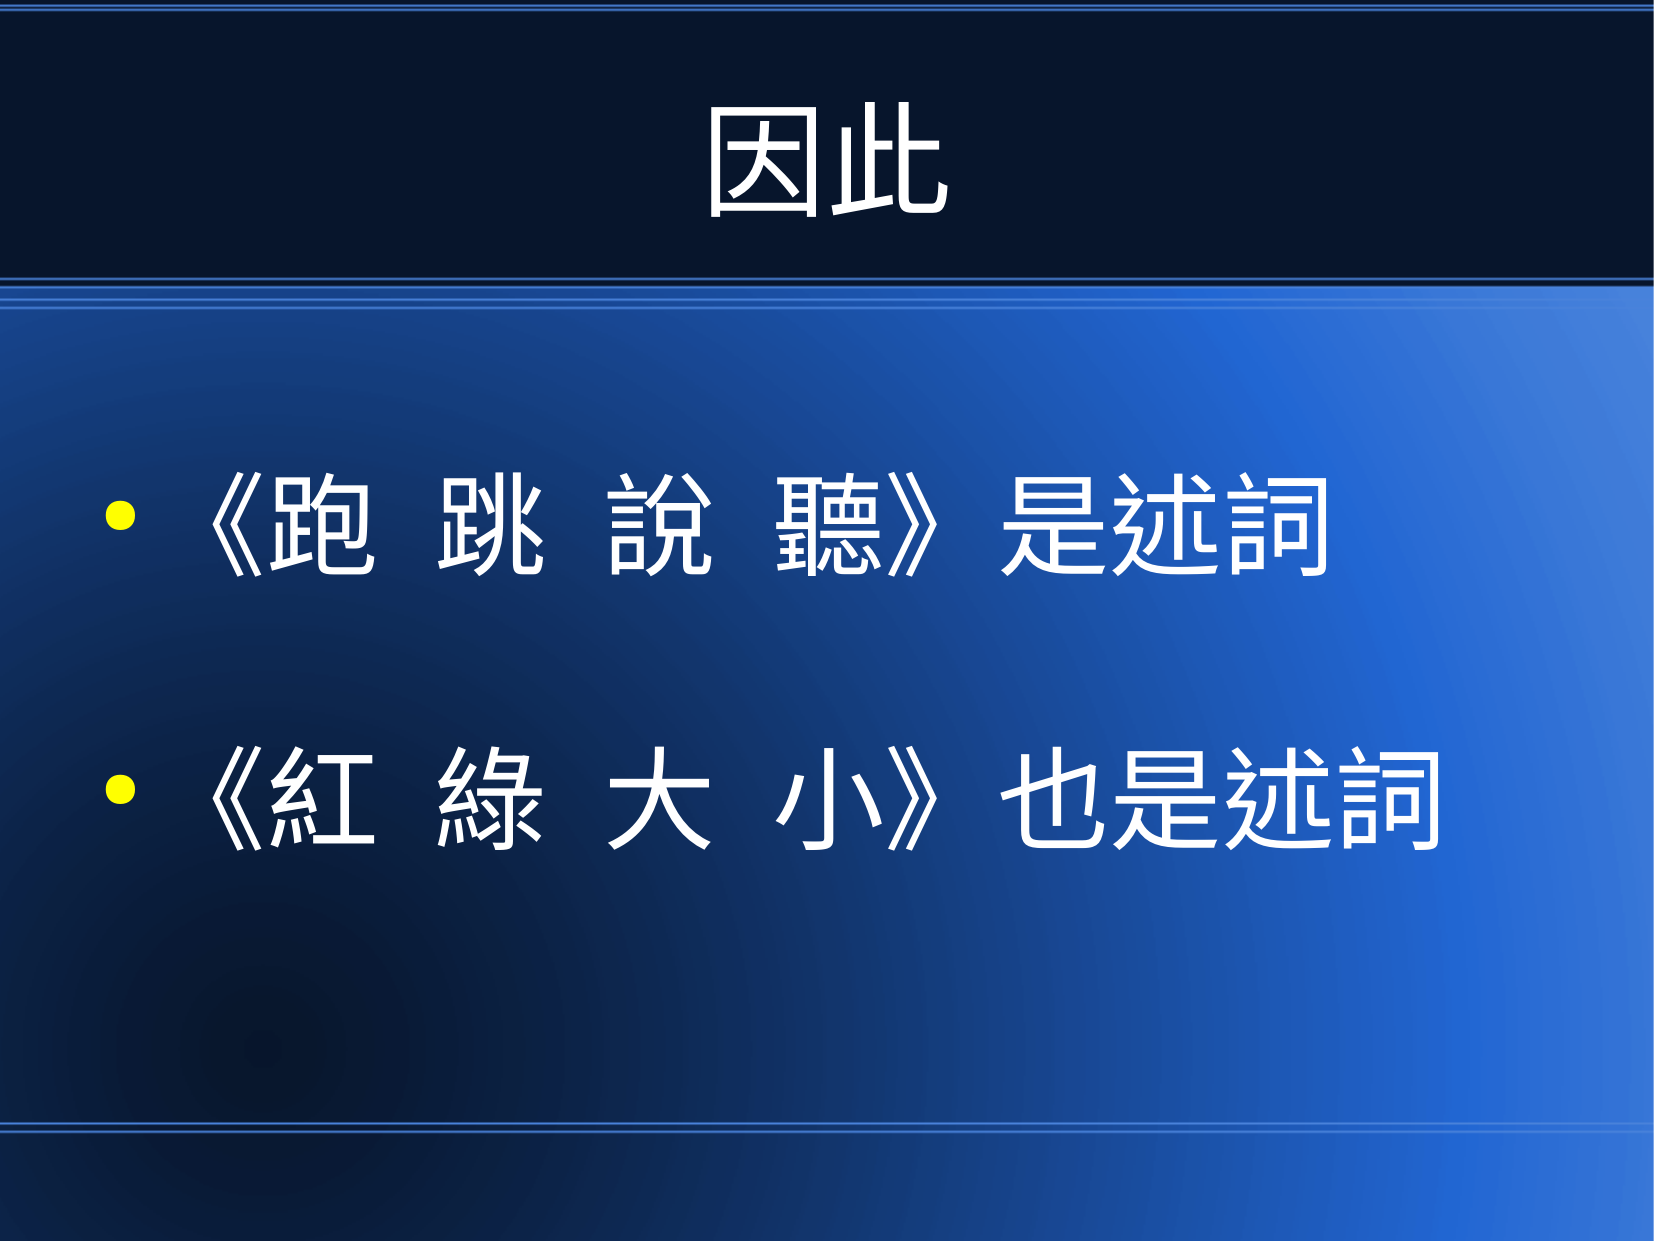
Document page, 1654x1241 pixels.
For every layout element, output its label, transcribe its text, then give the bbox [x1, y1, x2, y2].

picture [0, 0, 1654, 1241]
list 《跑 跳 說 聽》是述詞 《紅 綠 大 小》也是述詞 [82, 355, 1571, 1241]
title 因此 [82, 49, 1571, 257]
